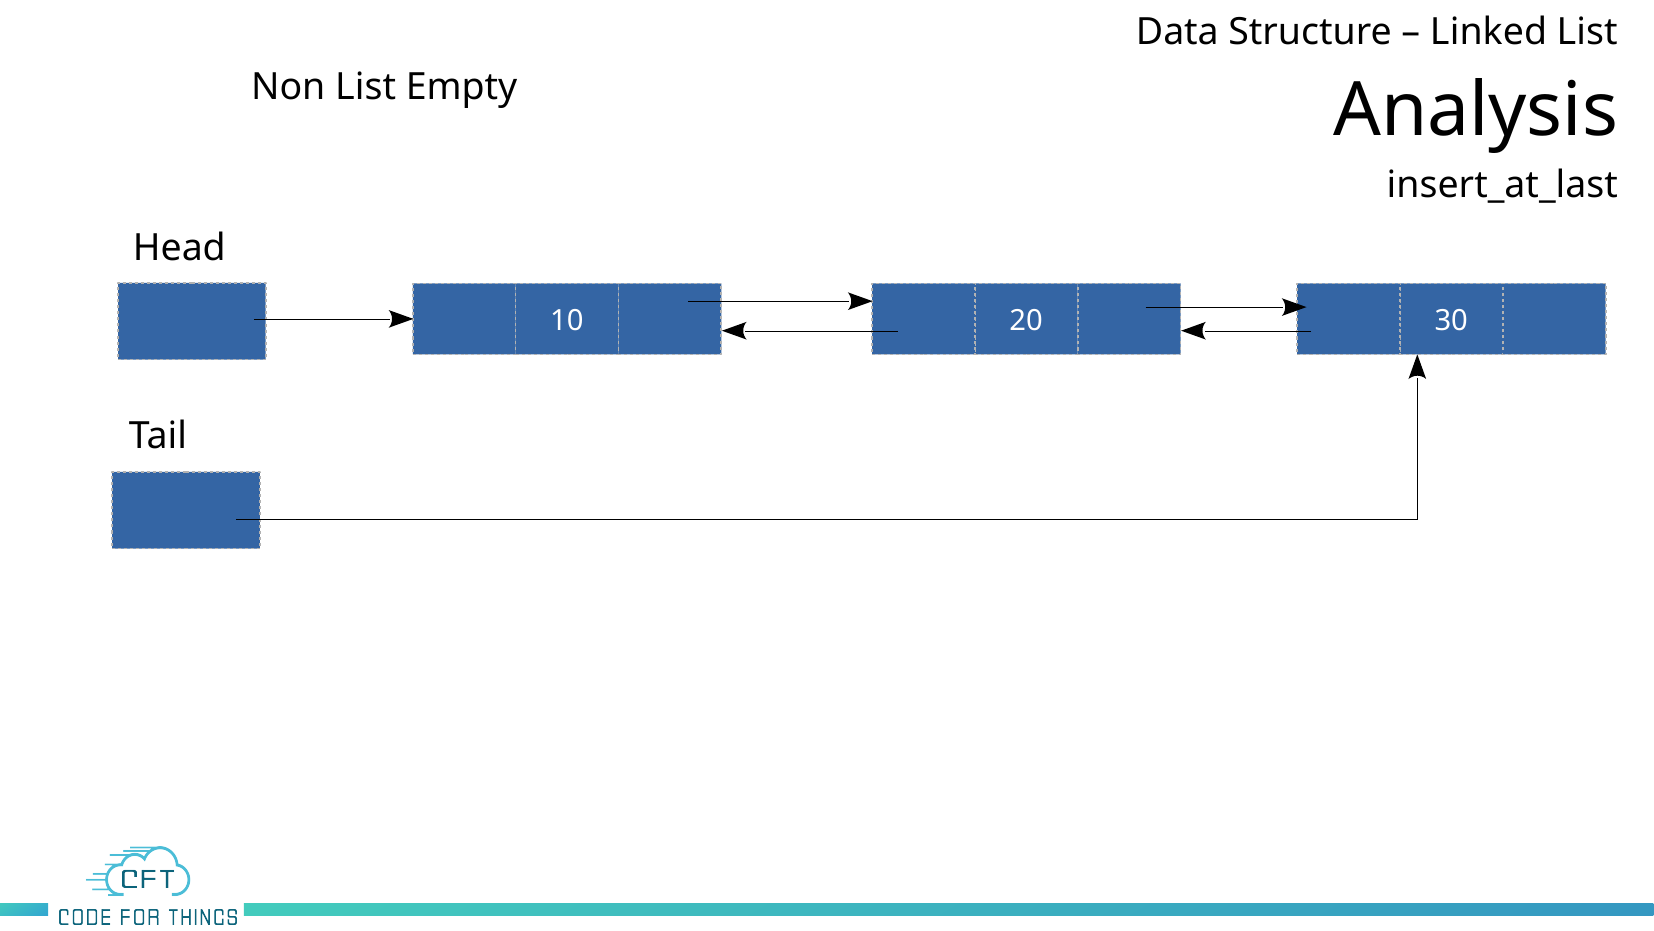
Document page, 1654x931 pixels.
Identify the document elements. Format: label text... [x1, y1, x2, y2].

text_box Head [118, 212, 285, 293]
text_box [872, 283, 975, 355]
title Data Structure – Linked List Analysis insert_at_last [1099, 0, 1619, 216]
text_box 30 [1401, 283, 1502, 355]
text_box [118, 293, 266, 360]
text_box [112, 471, 260, 549]
picture [59, 846, 237, 925]
text_box [1502, 283, 1606, 355]
text_box Tail [114, 401, 237, 468]
text_box [412, 283, 516, 355]
text_box [1297, 283, 1401, 355]
text_box 10 [516, 283, 618, 355]
text_box [1077, 283, 1181, 355]
text_box [618, 283, 722, 355]
text_box Non List Empty [236, 52, 662, 119]
text_box 20 [975, 283, 1077, 355]
